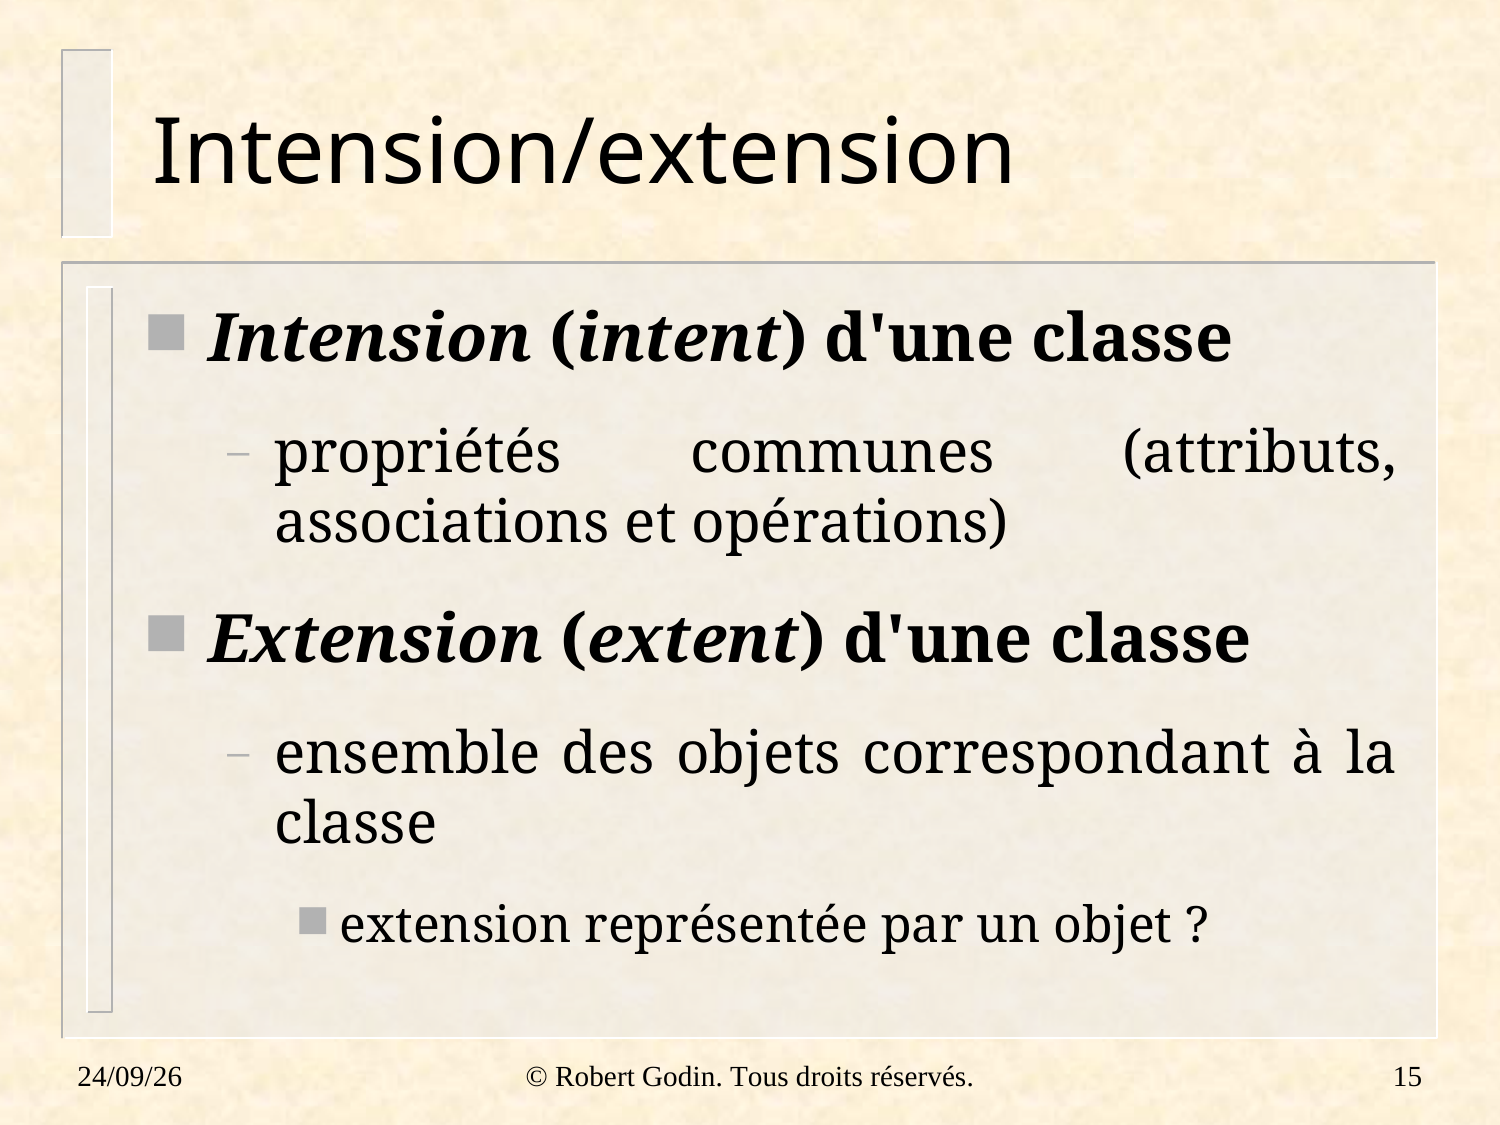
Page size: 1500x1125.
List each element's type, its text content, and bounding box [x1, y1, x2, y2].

text_box © Robert Godin. Tous droits réservés. [512, 1037, 988, 1113]
list Intension (intent) d'une classe propriétés communes (attributs, associations et opérations) Extension (extent) d'une classe ensemble des objets correspondant à la classe extension représentée par un objet ? [137, 287, 1413, 963]
text_box <number> [1125, 1037, 1438, 1113]
title Intension/extension [137, 56, 1413, 238]
picture [0, 0, 1500, 1125]
text_box 31/05/21 [62, 1037, 376, 1113]
